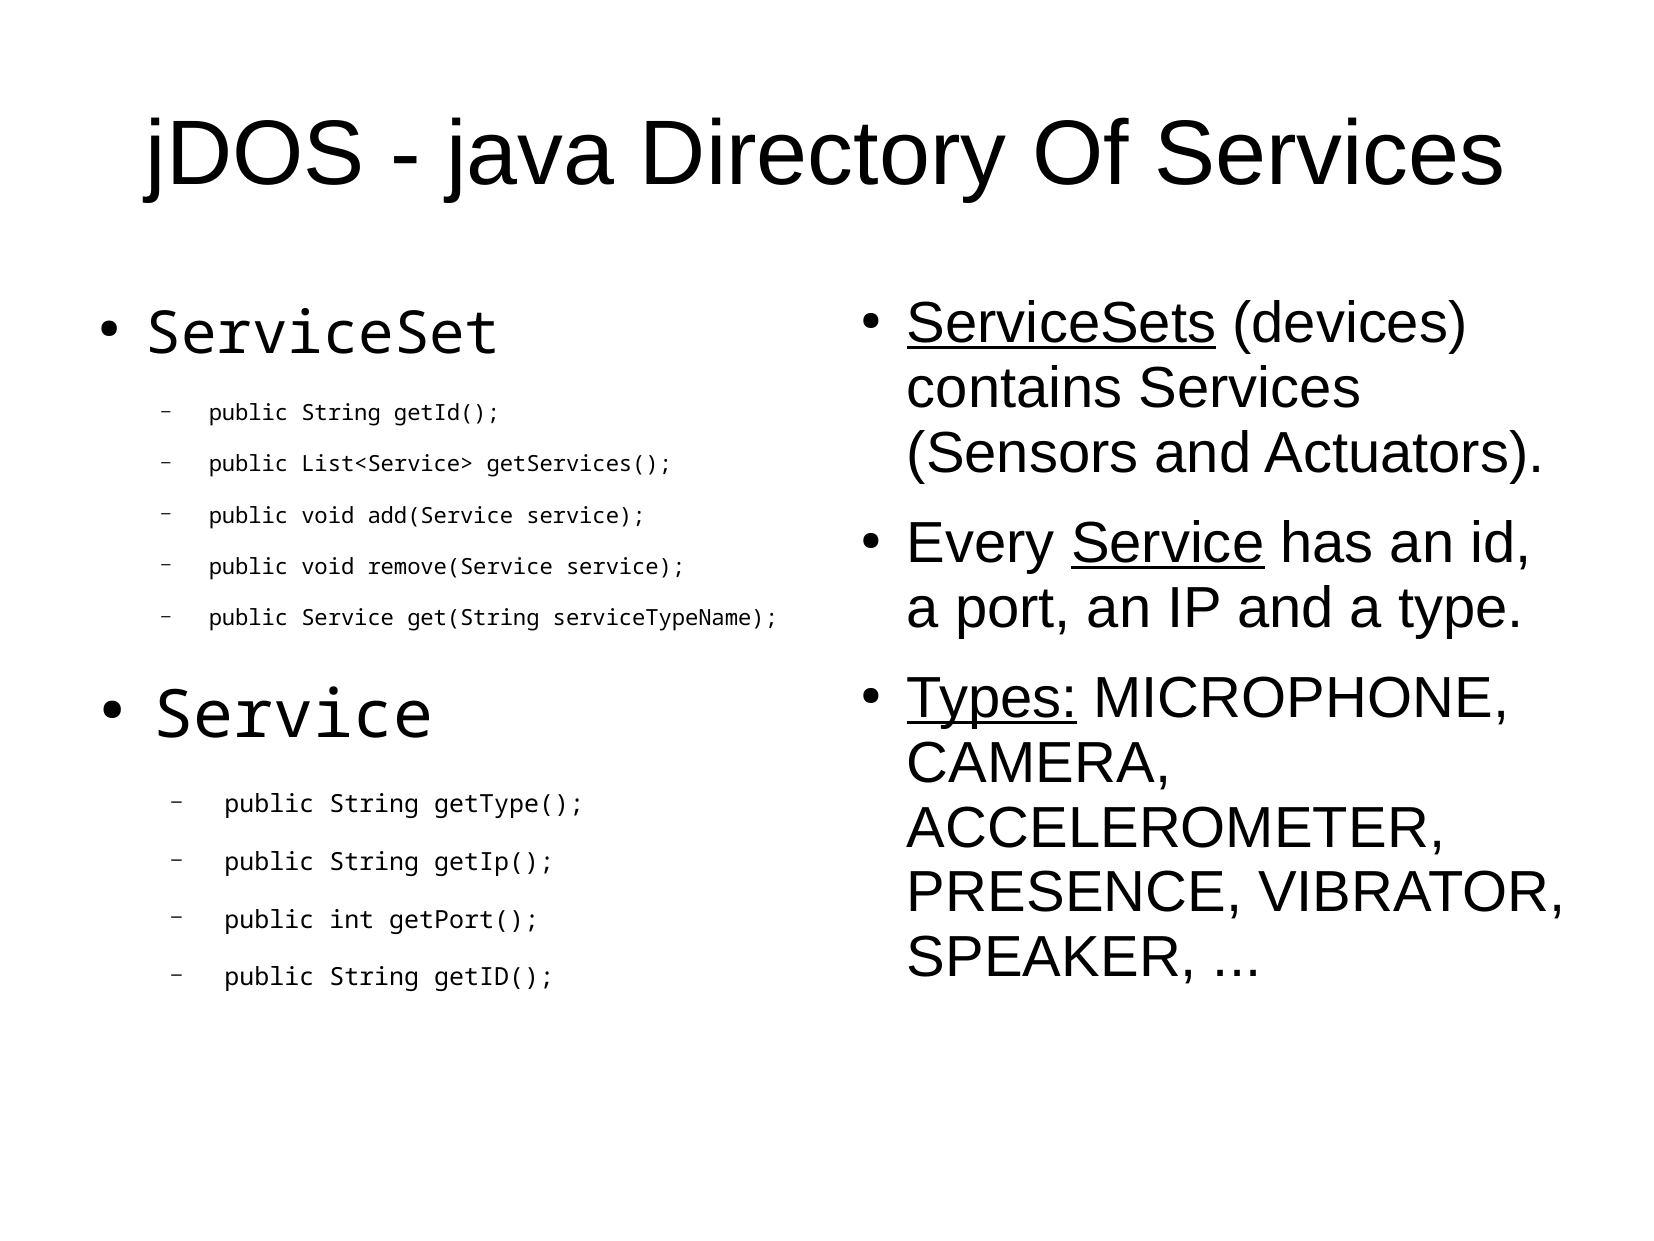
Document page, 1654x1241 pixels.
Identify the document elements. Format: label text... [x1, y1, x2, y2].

list ServiceSets (devices) contains Services (Sensors and Actuators). Every Service has an id, a port, an IP and a type. Types: MICROPHONE, CAMERA, ACCELEROMETER, PRESENCE, VIBRATOR, SPEAKER, ... [845, 290, 1572, 1010]
title jDOS - java Directory Of Services [82, 49, 1571, 257]
list ServiceSet public String getId(); public List<Service> getServices(); public void add(Service service); public void remove(Service service); public Service get(String serviceTypeName); [82, 290, 809, 634]
list Service public String getType(); public String getIp(); public int getPort(); public String getID(); [82, 665, 809, 1009]
